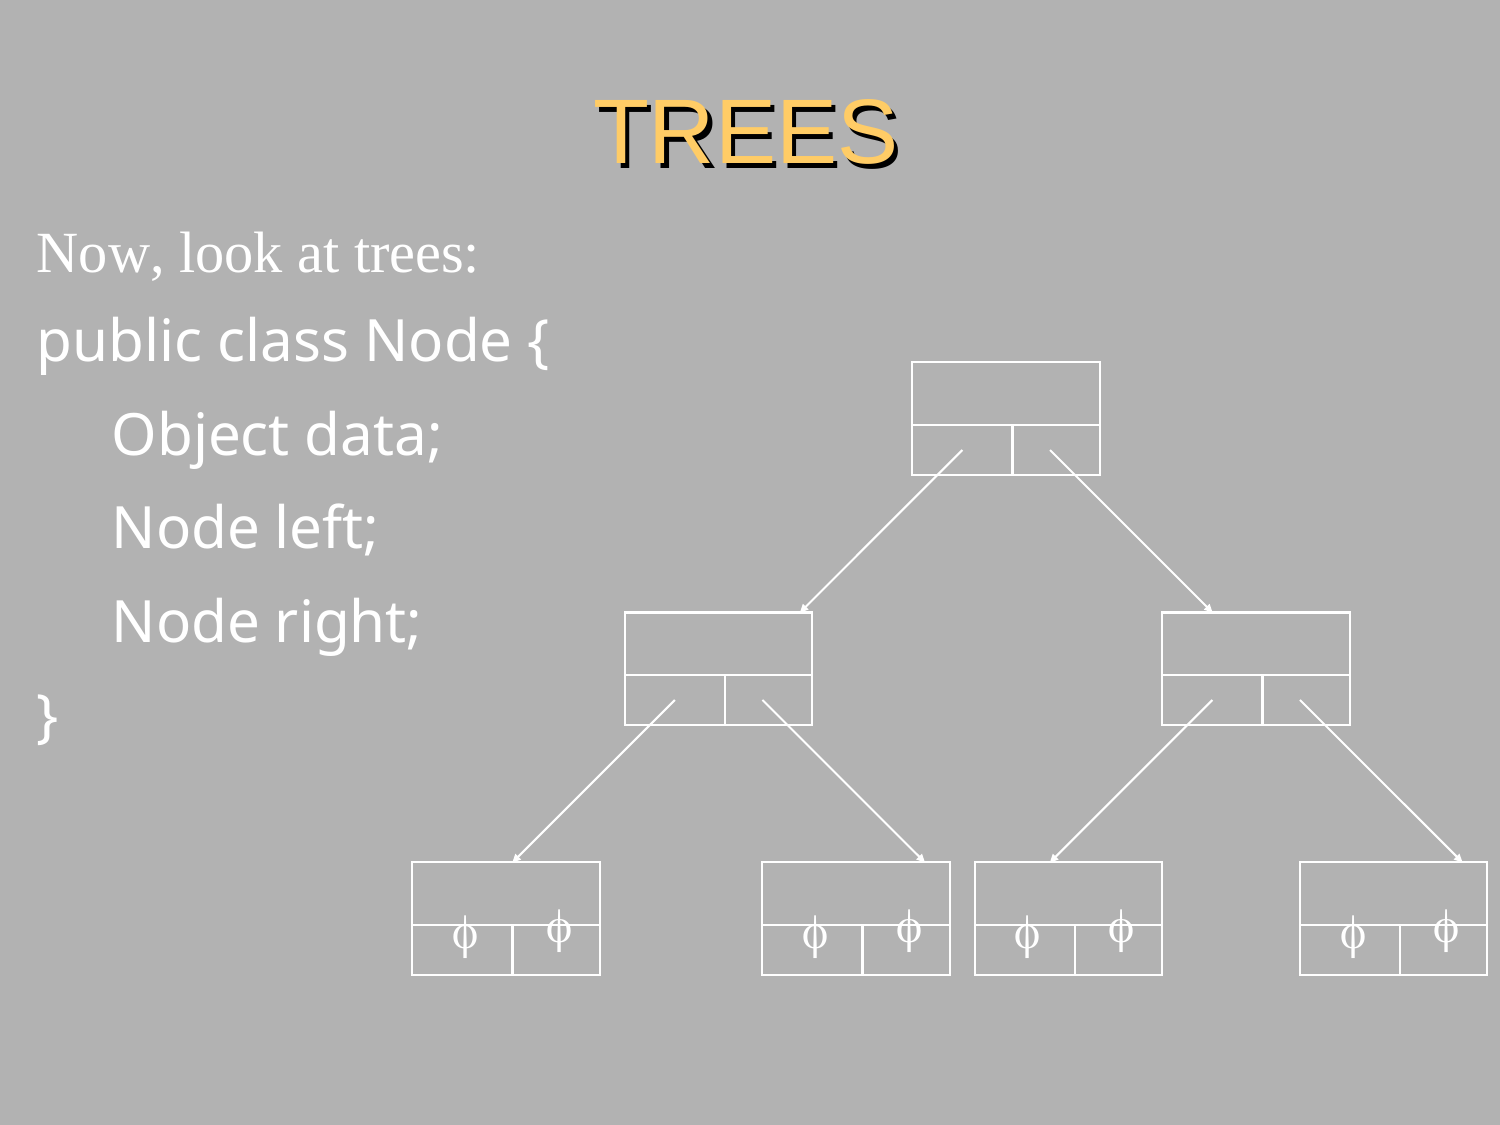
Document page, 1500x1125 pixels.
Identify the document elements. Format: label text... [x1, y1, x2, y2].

text_box  [1000, 905, 1056, 967]
text_box  [1325, 905, 1381, 967]
text_box  [1094, 899, 1150, 961]
text_box  [787, 905, 844, 967]
text_box  [1419, 899, 1475, 961]
list Now, look at trees: public class Node { Object data; Node left; Node right; } [22, 212, 625, 726]
text_box  [531, 899, 588, 961]
title TREES [17, 37, 1476, 228]
text_box  [881, 899, 938, 961]
text_box  [437, 905, 494, 967]
